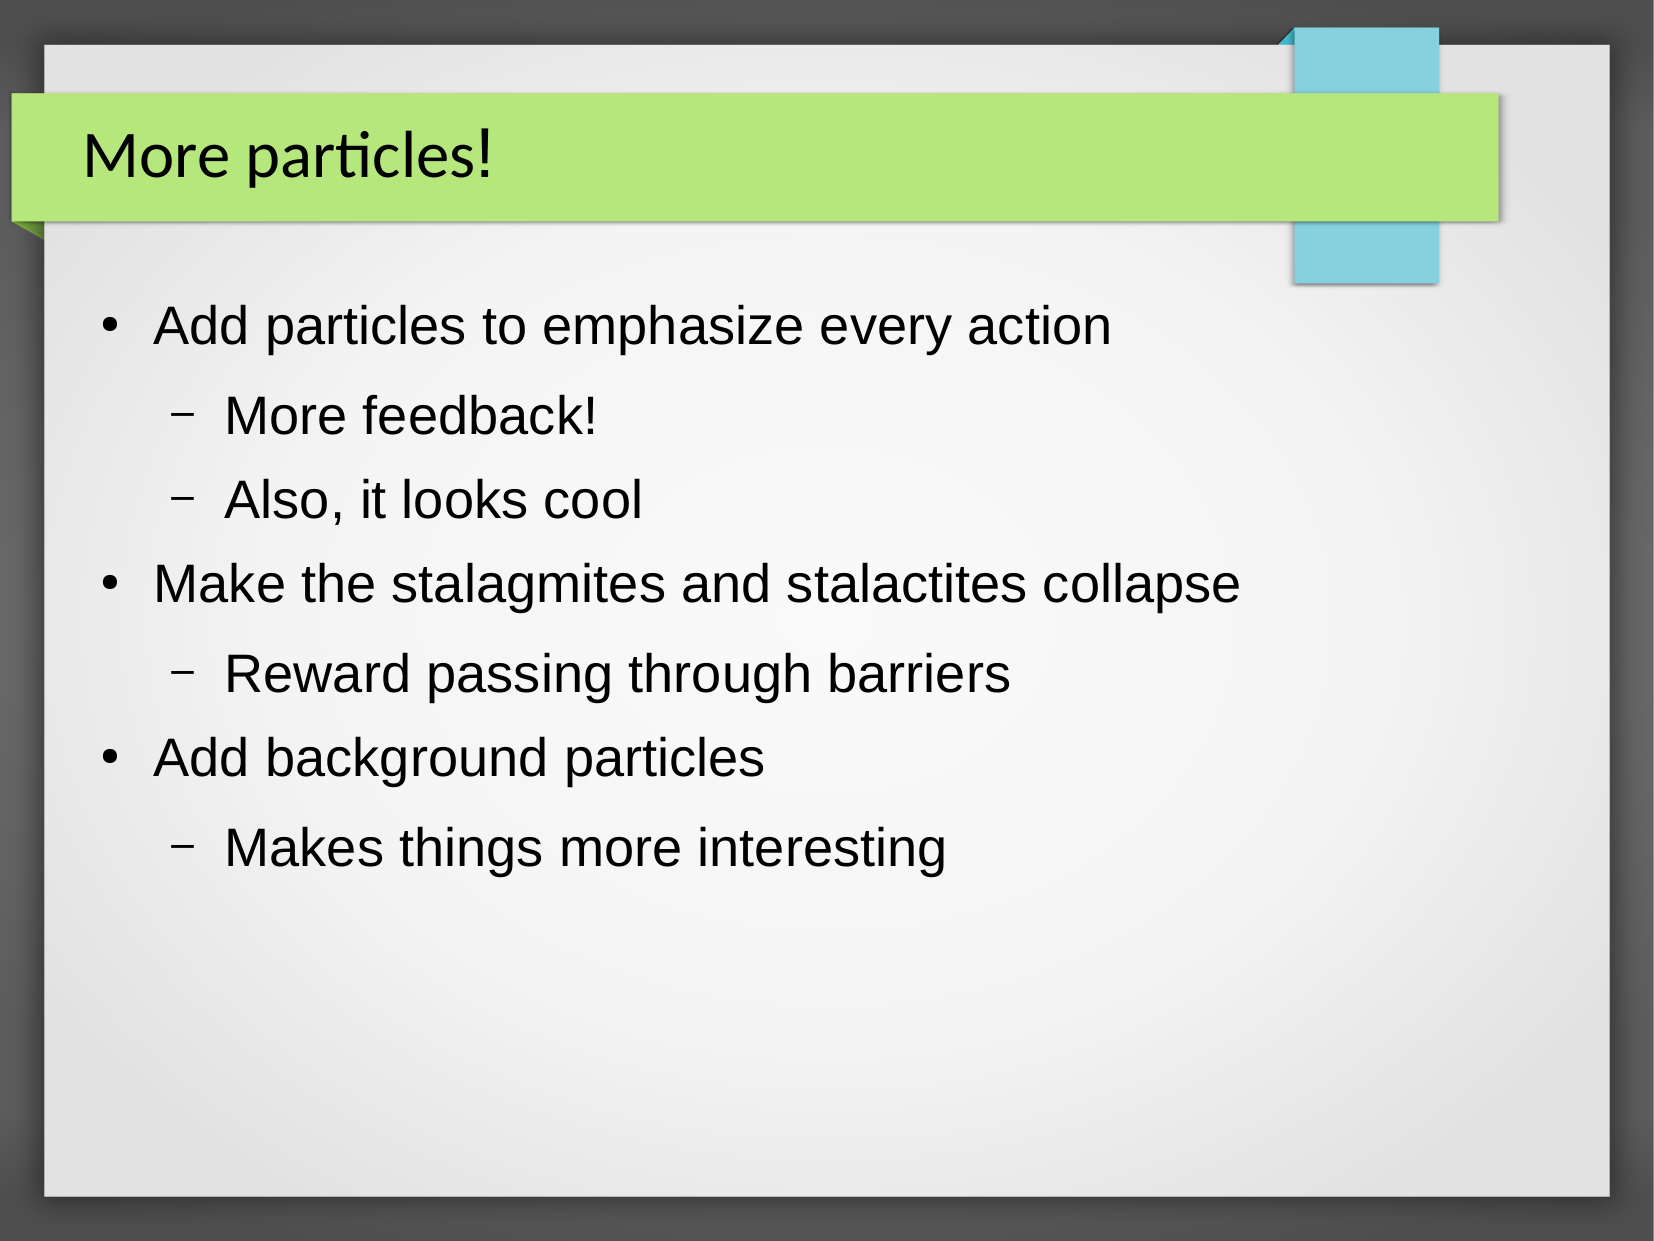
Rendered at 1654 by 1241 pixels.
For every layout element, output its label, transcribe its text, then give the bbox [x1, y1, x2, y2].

list Add particles to emphasize every action More feedback! Also, it looks cool Make the stalagmites and stalactites collapse Reward passing through barriers Add background particles Makes things more interesting [82, 295, 1486, 1156]
title More particles! [82, 94, 1264, 213]
picture [0, 0, 1654, 1241]
